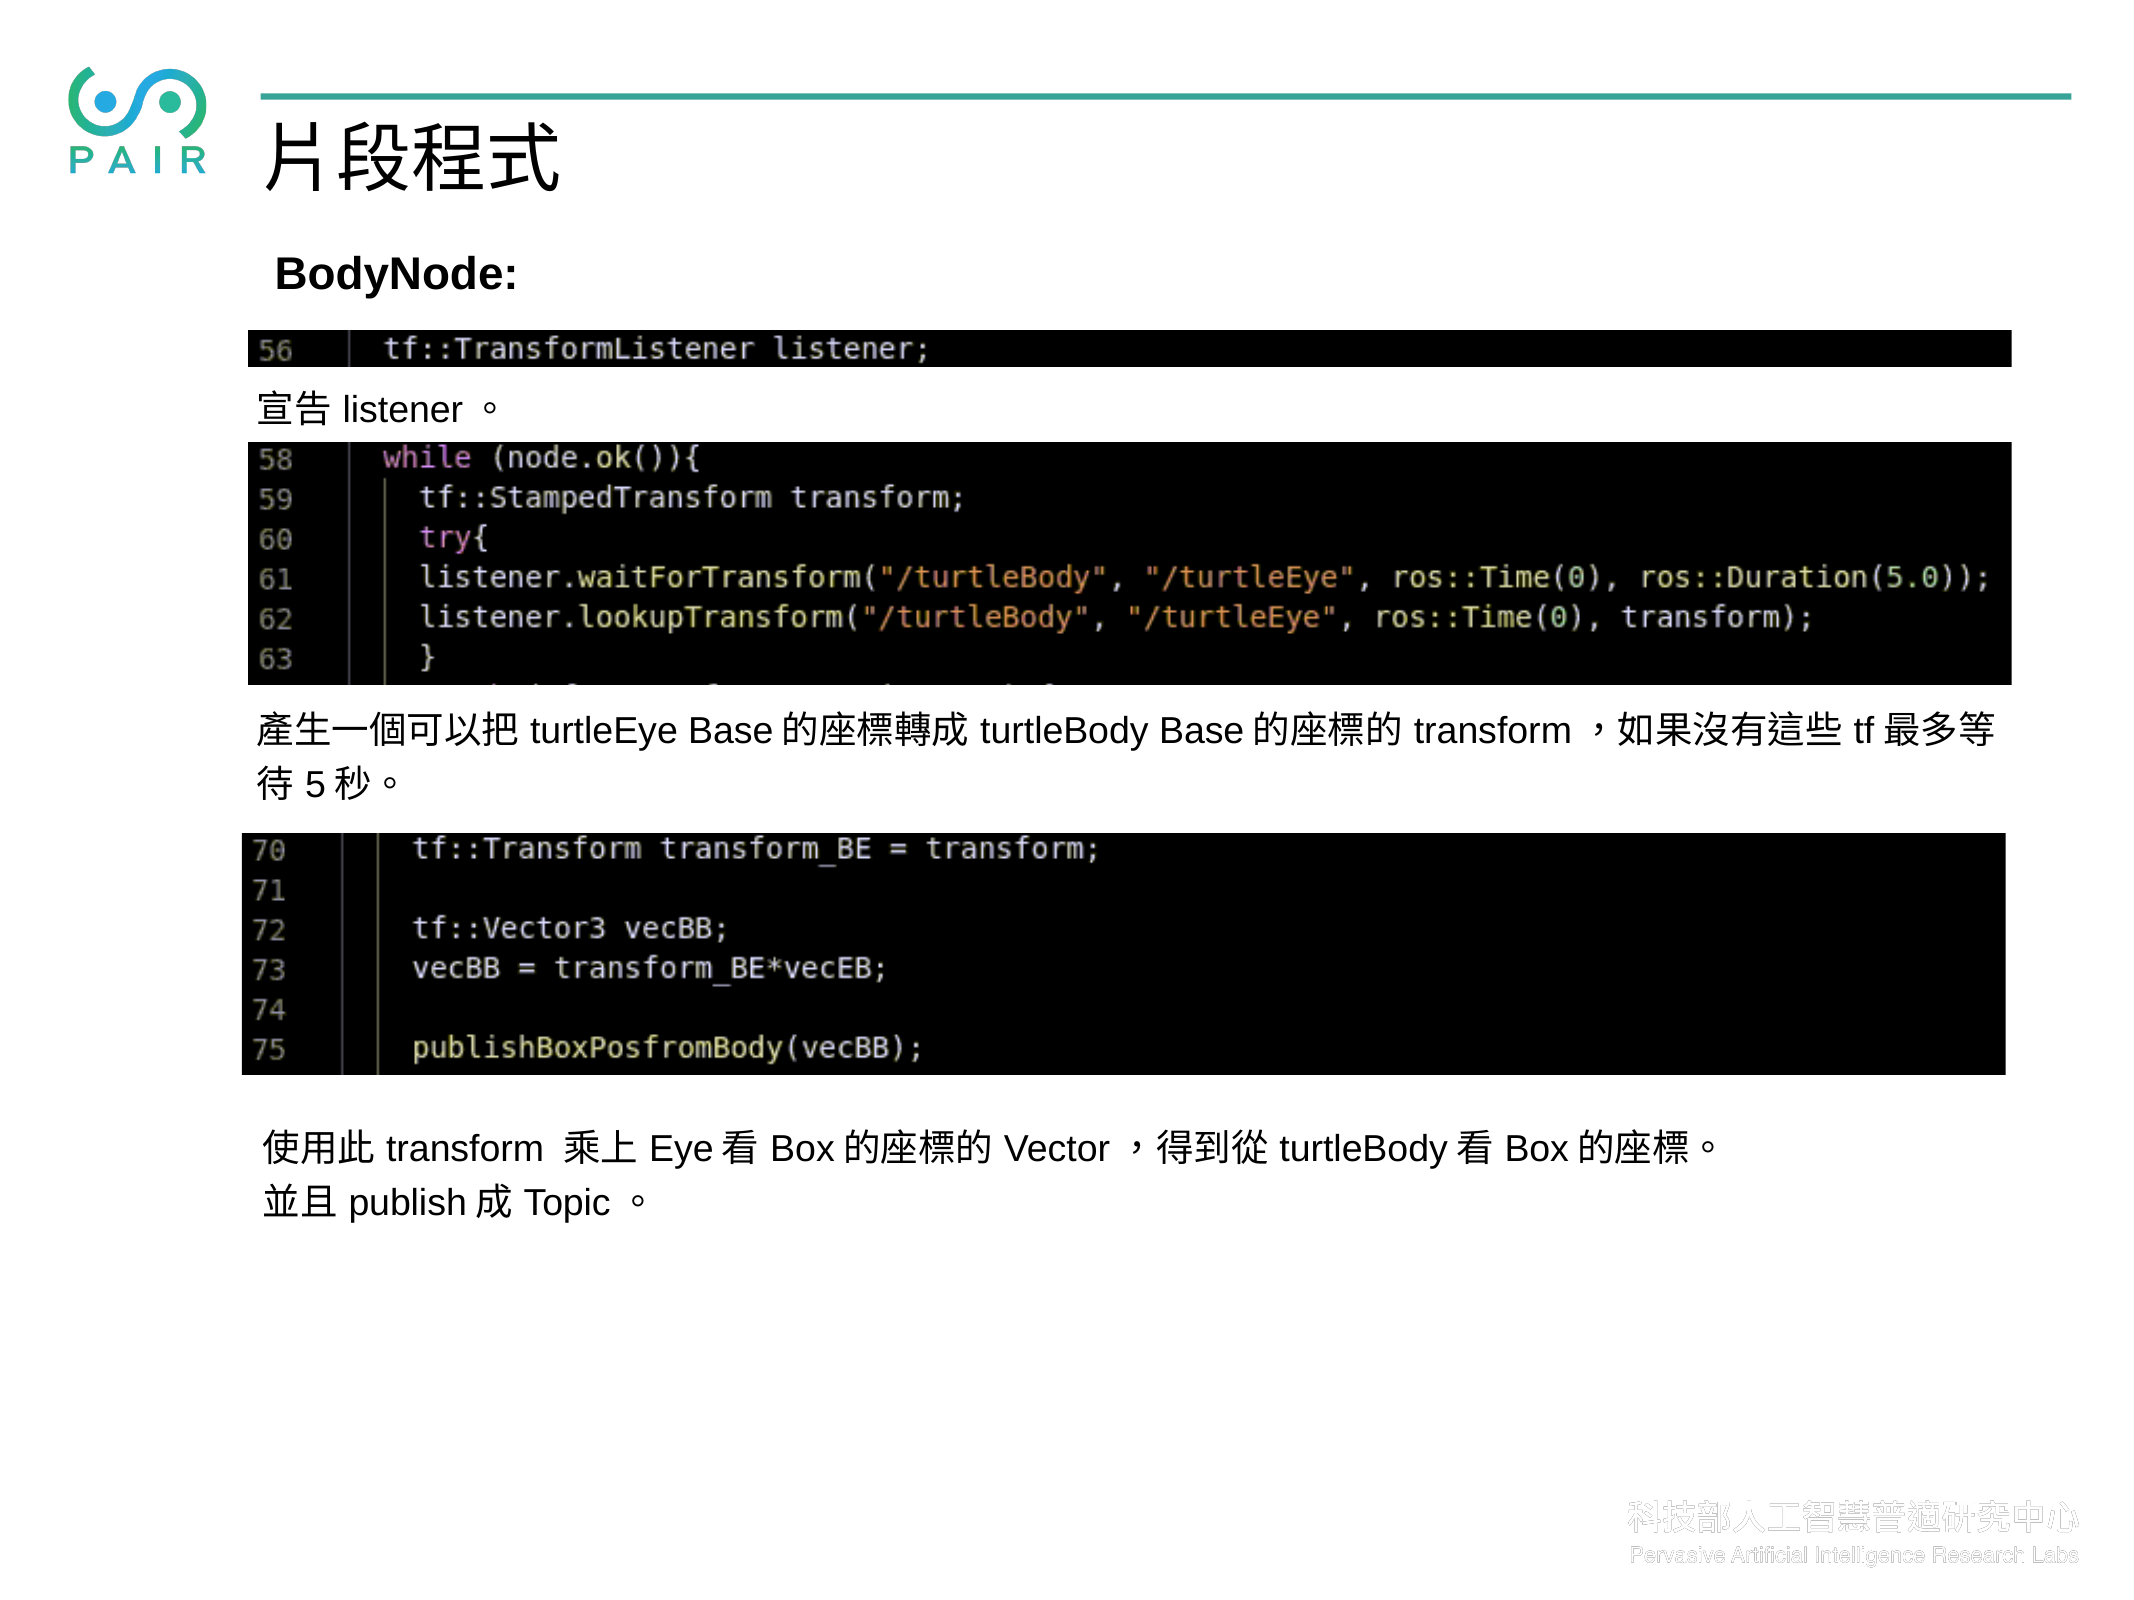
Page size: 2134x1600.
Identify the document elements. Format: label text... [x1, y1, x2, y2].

picture [248, 330, 2012, 367]
text_box 片段程式 [261, 99, 1334, 211]
text_box 宣告listener。 [242, 372, 525, 443]
text_box BodyNode: [259, 236, 685, 303]
picture [241, 833, 2006, 1075]
picture [1627, 1499, 2081, 1573]
picture [65, 59, 209, 181]
text_box 產生一個可以把turtleEye Base的座標轉成turtleBody Base的座標的transform，如果沒有這些tf最多等 待5秒。 [241, 692, 2012, 875]
picture [248, 442, 2012, 685]
text_box 使用此transform 乘上Eye看Box的座標的Vector，得到從turtleBody看Box的座標。 並且publish成Topic。 [248, 1110, 1744, 1237]
